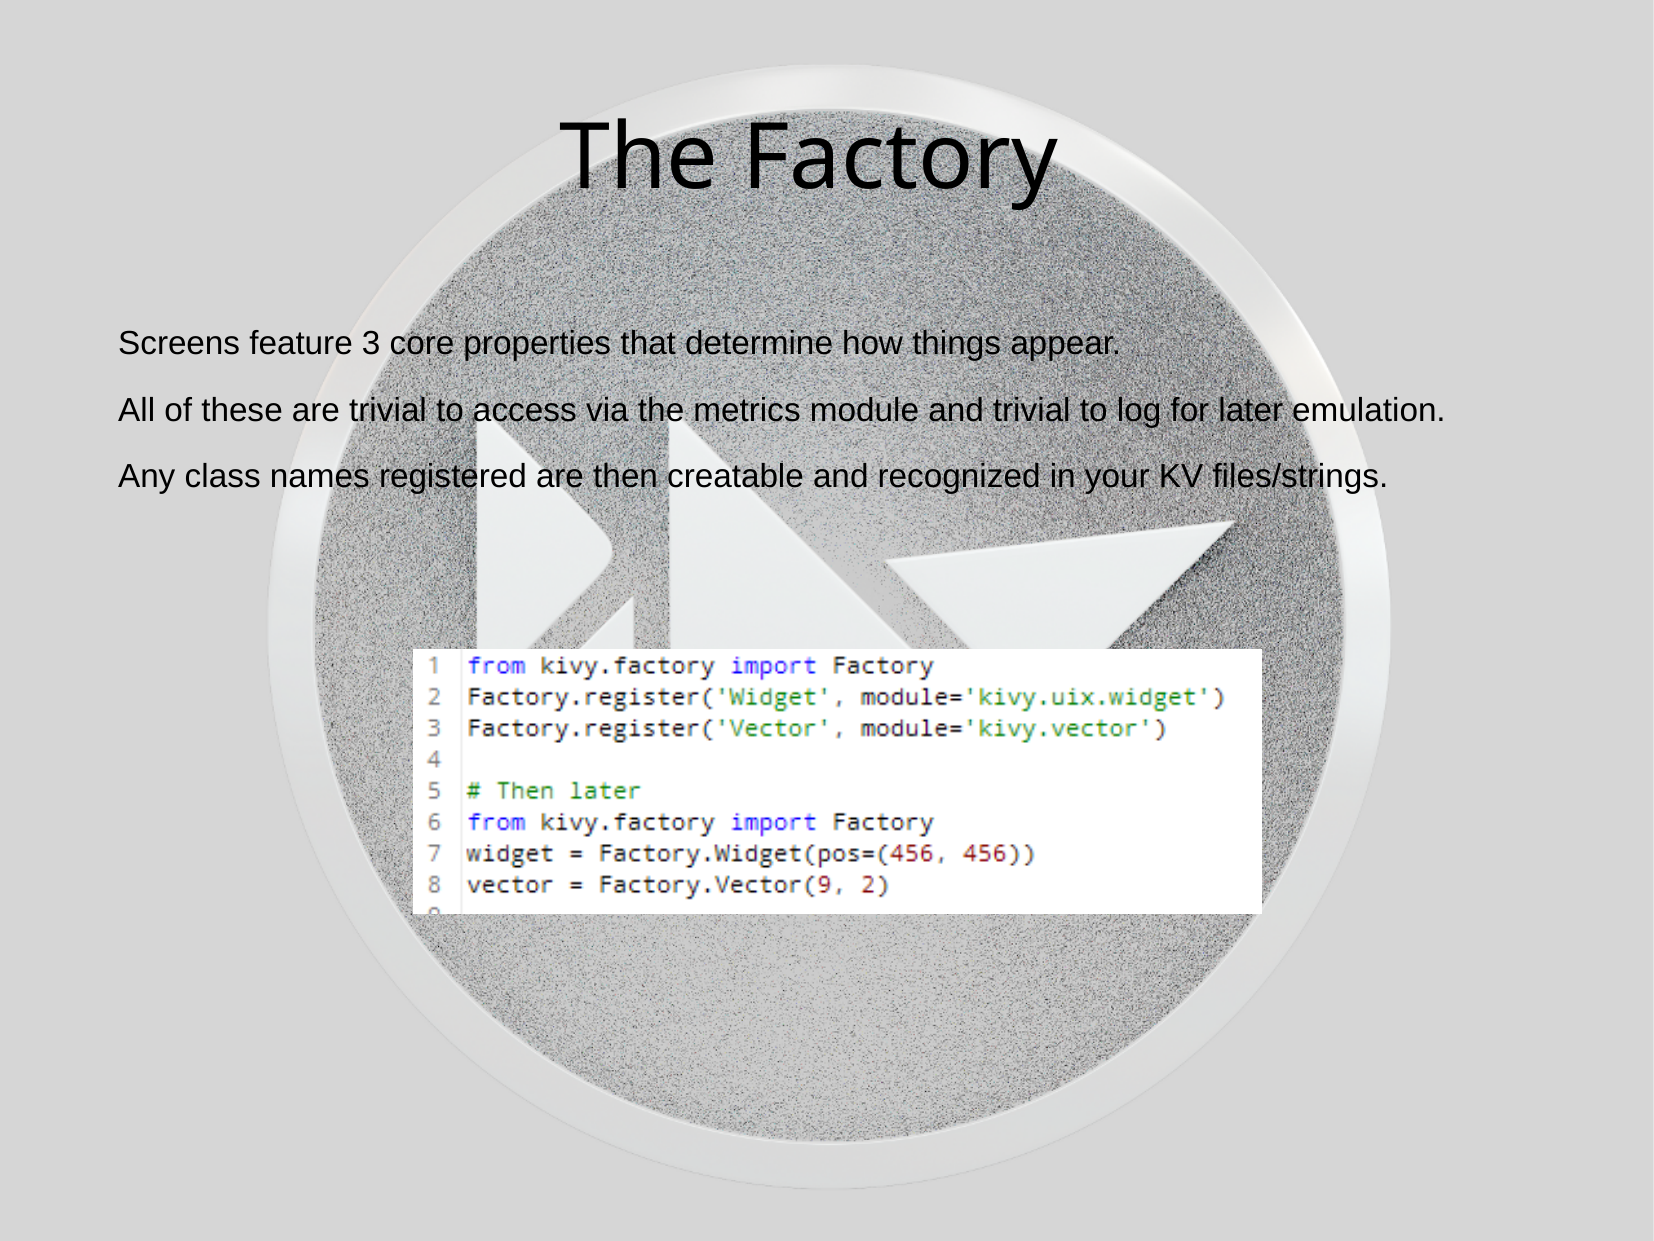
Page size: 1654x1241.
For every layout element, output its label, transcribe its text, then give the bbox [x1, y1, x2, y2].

picture [0, 0, 1654, 1241]
list Screens feature 3 core properties that determine how things appear. All of these are trivial to access via the metrics module and trivial to log for later emulation. Any class names registered are then creatable and recognized in your KV files/strings. [118, 324, 1506, 496]
title The Factory [82, 49, 1536, 257]
